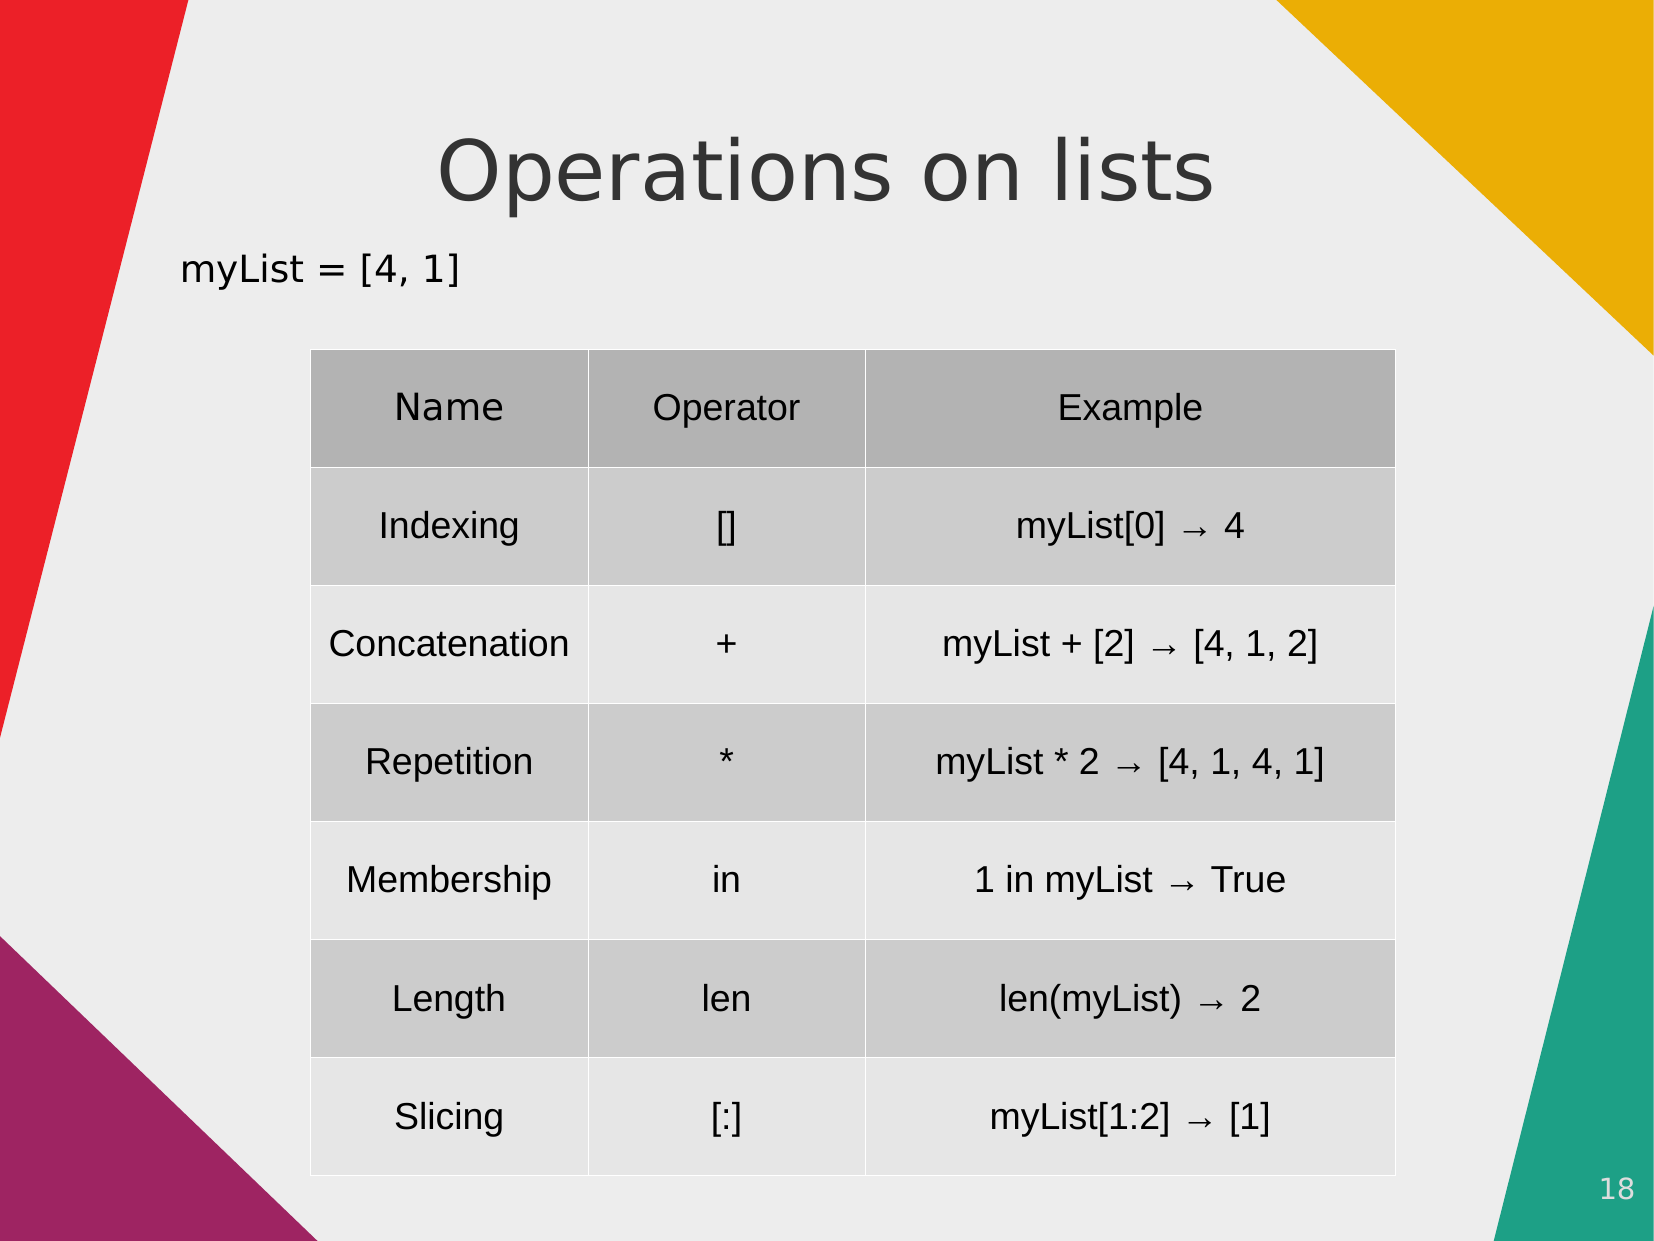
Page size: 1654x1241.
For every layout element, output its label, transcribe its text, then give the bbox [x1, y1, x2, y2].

table_header Name [311, 350, 588, 467]
table_cell len [589, 940, 865, 1057]
table_cell Membership [311, 822, 588, 939]
table_cell + [589, 586, 865, 703]
table_cell len(myList) → 2 [866, 940, 1395, 1057]
table_cell Length [311, 940, 588, 1057]
table_cell Slicing [311, 1058, 588, 1175]
table_cell Indexing [311, 468, 588, 585]
table_cell 1 in myList → True [866, 822, 1395, 939]
table_header Operator [589, 350, 865, 467]
table_cell myList[0] → 4 [866, 468, 1395, 585]
title Operations on lists [114, 73, 1539, 271]
table_header Example [866, 350, 1395, 467]
table_cell Repetition [311, 704, 588, 821]
table_cell myList * 2 → [4, 1, 4, 1] [866, 704, 1395, 821]
table_cell myList[1:2] → [1] [866, 1058, 1395, 1175]
table_cell [] [589, 468, 865, 585]
table_cell Concatenation [311, 586, 588, 703]
table_cell [:] [589, 1058, 865, 1175]
table_cell * [589, 704, 865, 821]
table_cell in [589, 822, 865, 939]
table_cell myList + [2] → [4, 1, 2] [866, 586, 1395, 703]
text_box myList = [4, 1] [165, 240, 1456, 299]
